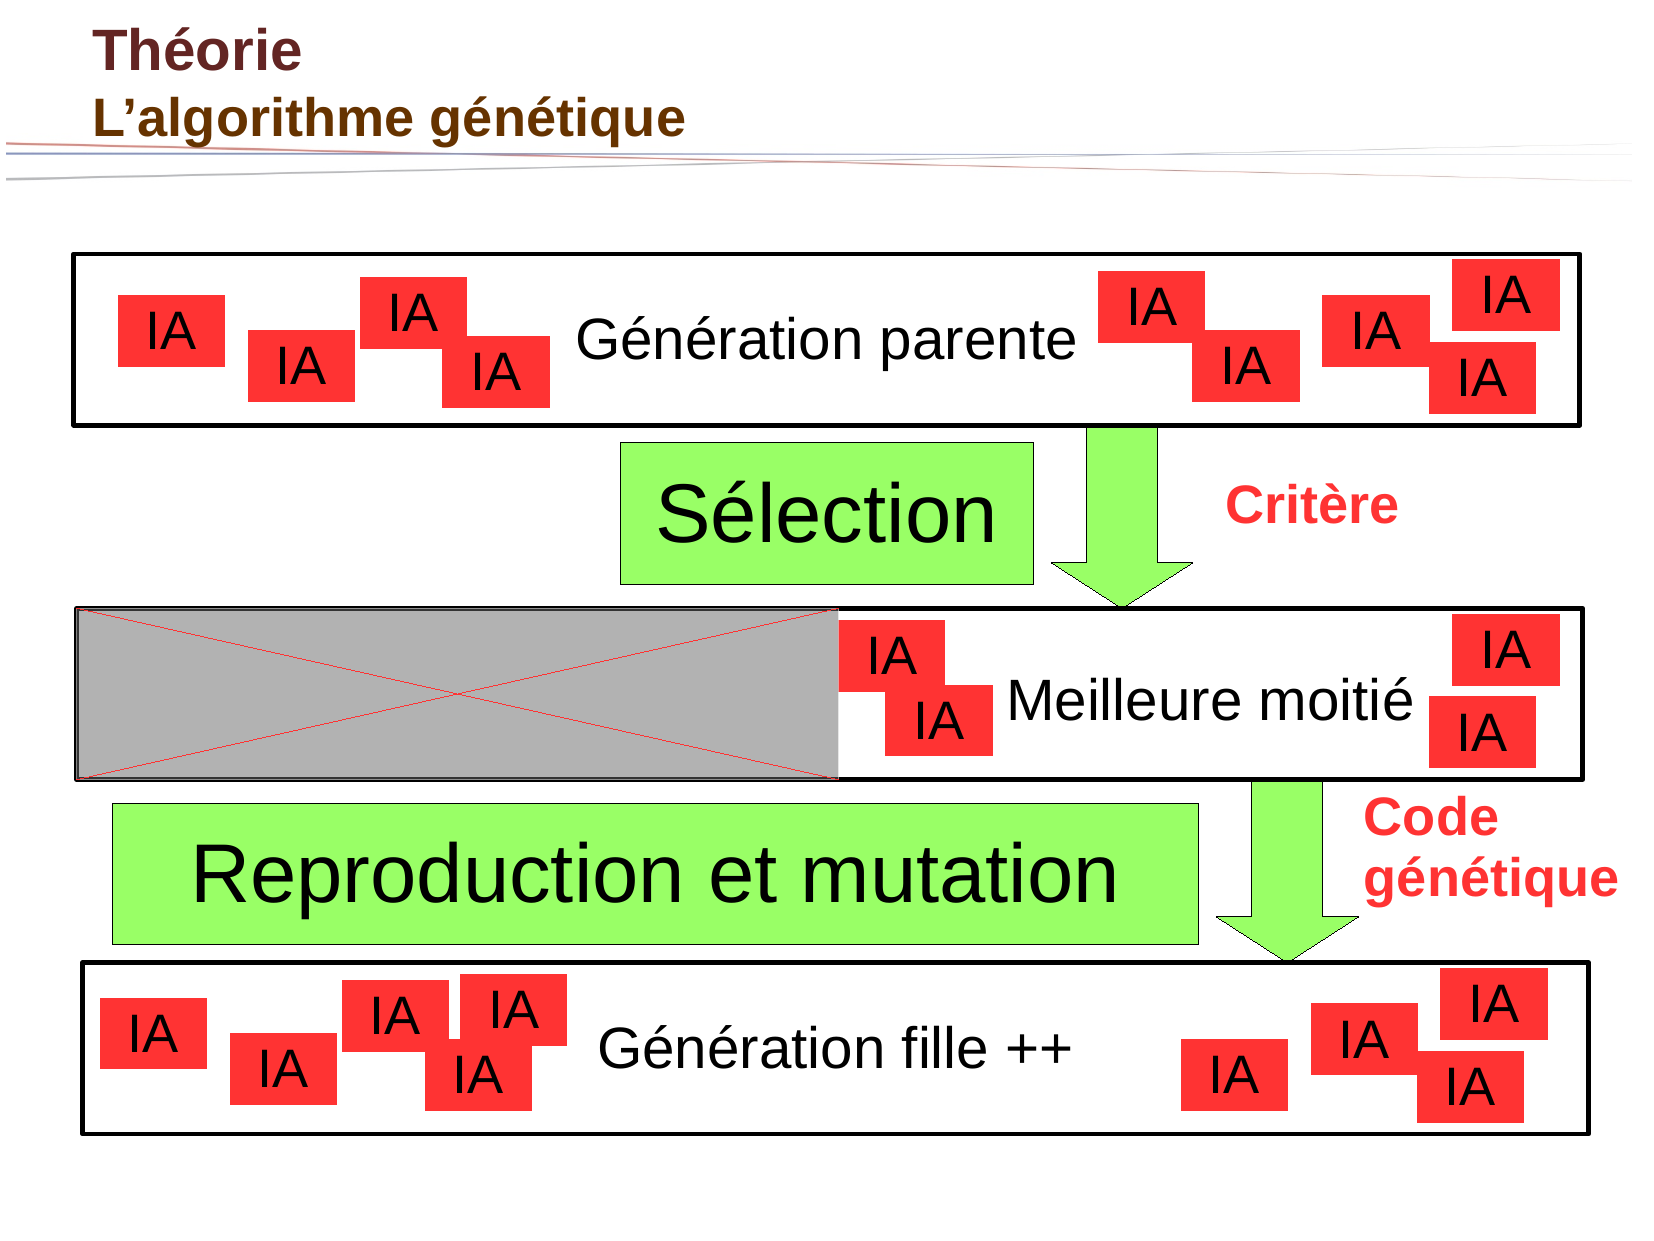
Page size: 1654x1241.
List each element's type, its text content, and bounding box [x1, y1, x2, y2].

text_box [1051, 426, 1193, 608]
text_box IA [100, 998, 207, 1069]
text_box IA [1452, 614, 1560, 686]
text_box Critère [1210, 467, 1416, 546]
text_box IA [248, 330, 355, 402]
text_box Code génétique [1348, 779, 1636, 921]
text_box [1216, 792, 1352, 962]
text_box Meilleure moitié [838, 608, 1583, 792]
text_box Génération parente [73, 253, 1580, 426]
title Théorie L’algorithme génétique [0, 11, 780, 130]
text_box IA [1417, 1051, 1524, 1123]
text_box IA [342, 980, 449, 1052]
text_box IA [1429, 696, 1536, 768]
text_box IA [1192, 330, 1300, 402]
text_box IA [1311, 1003, 1418, 1075]
picture [6, 133, 1632, 208]
text_box Reproduction et mutation [112, 803, 1199, 945]
text_box IA [442, 336, 550, 408]
text_box IA [118, 295, 225, 367]
text_box IA [425, 1039, 532, 1111]
text_box IA [230, 1033, 337, 1105]
text_box IA [460, 974, 567, 1046]
text_box IA [1098, 271, 1205, 343]
text_box Sélection [620, 442, 1034, 585]
text_box [76, 608, 838, 780]
text_box IA [360, 277, 467, 349]
text_box IA [1452, 259, 1560, 331]
text_box IA [1322, 295, 1430, 367]
text_box IA [1440, 968, 1548, 1040]
text_box IA [1429, 342, 1536, 414]
text_box Génération fille ++ [82, 962, 1589, 1134]
text_box IA [1181, 1039, 1288, 1111]
